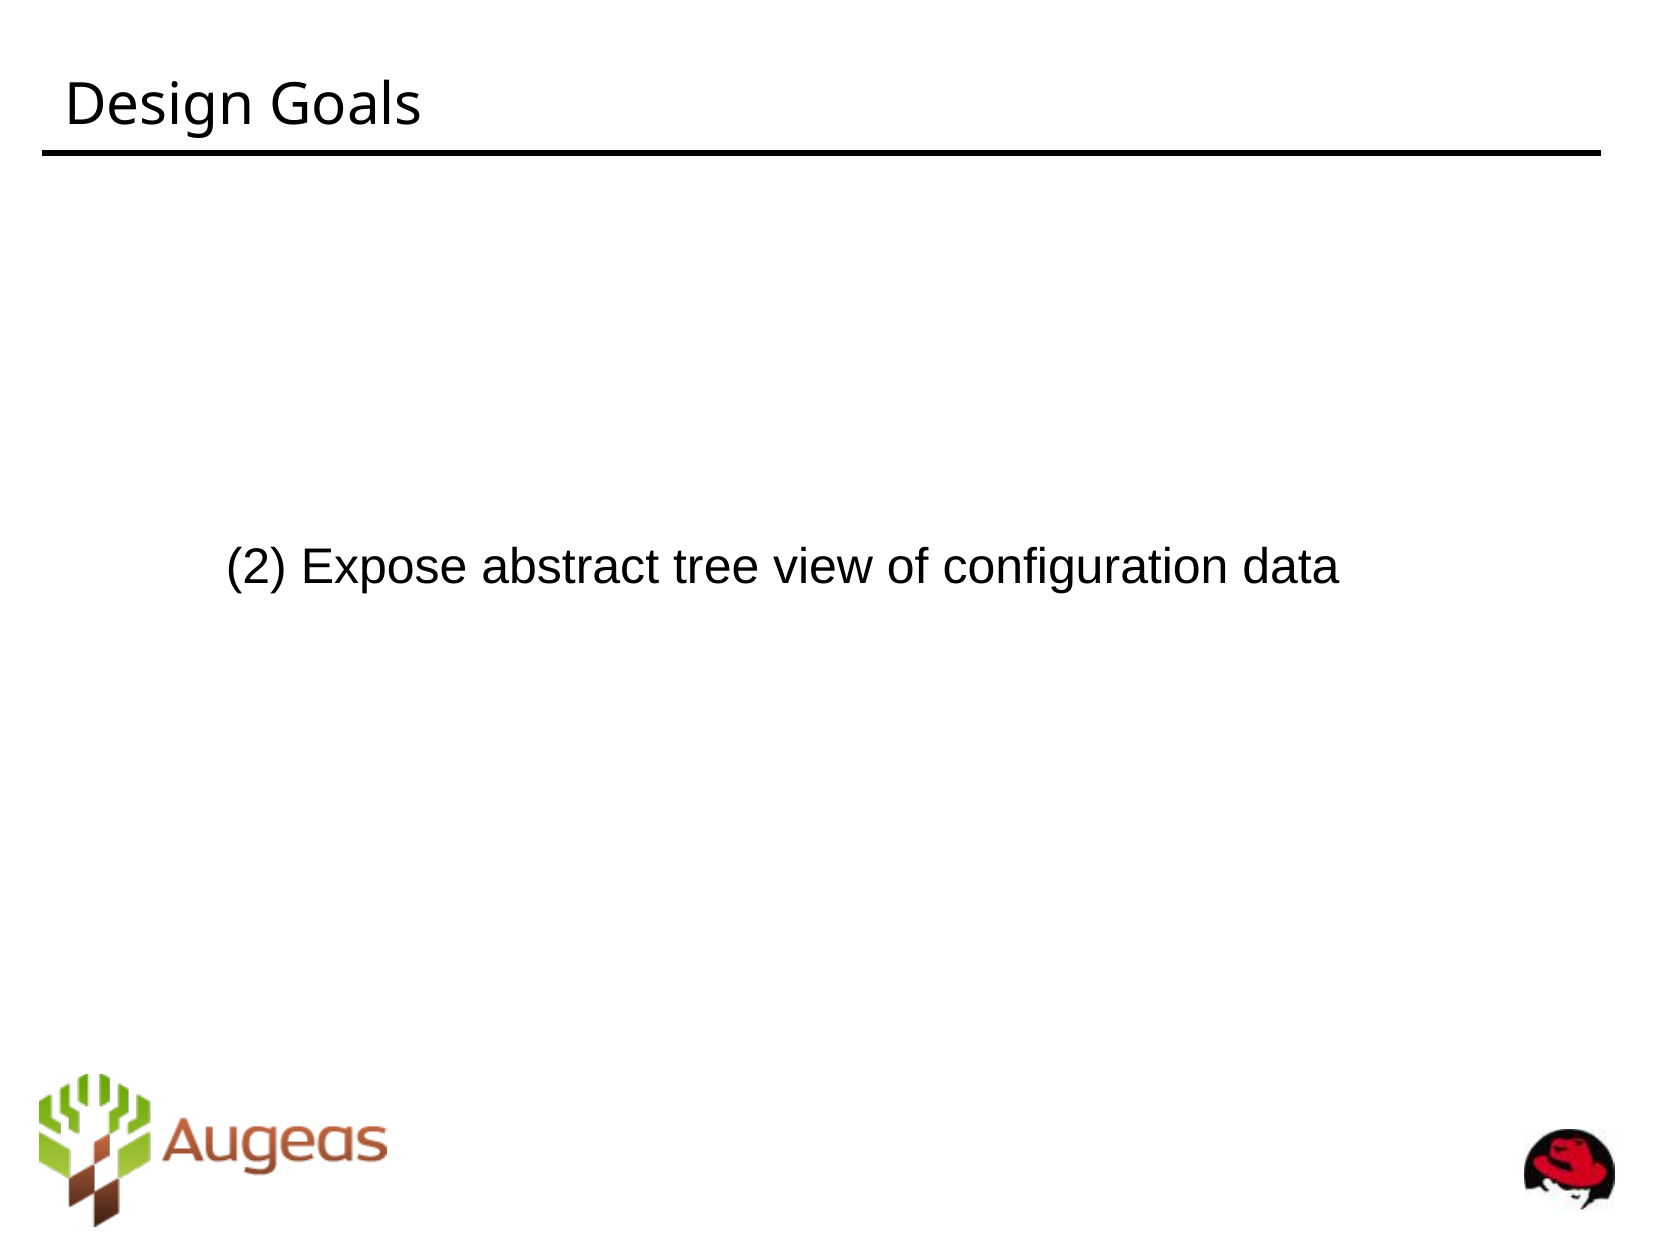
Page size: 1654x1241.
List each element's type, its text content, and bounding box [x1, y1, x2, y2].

list (2) Expose abstract tree view of configuration data [71, 180, 1495, 1089]
picture [1524, 1129, 1615, 1220]
picture [39, 1074, 387, 1227]
title Design Goals [64, 42, 1496, 161]
